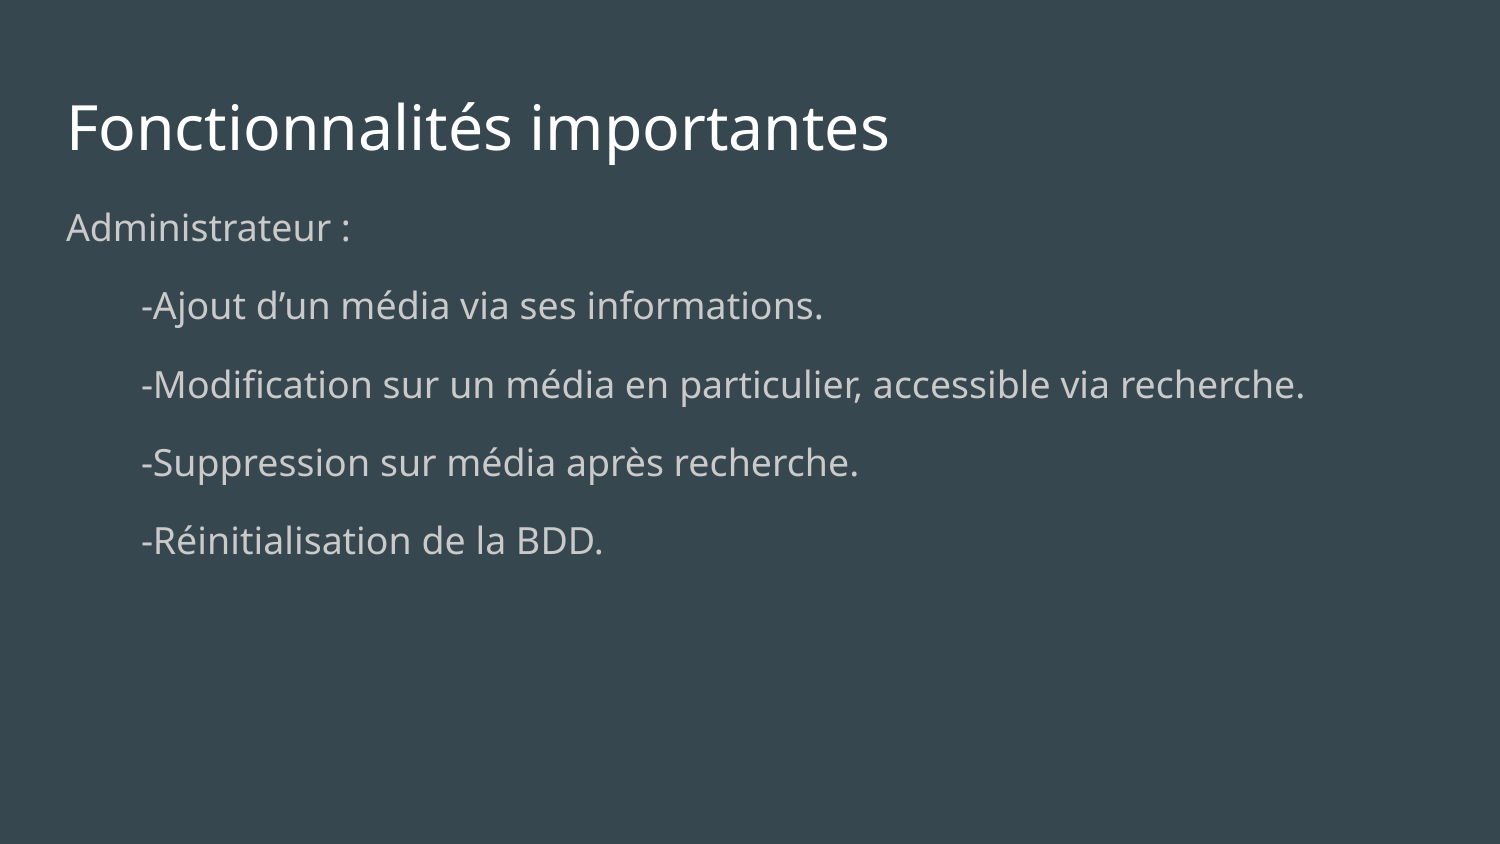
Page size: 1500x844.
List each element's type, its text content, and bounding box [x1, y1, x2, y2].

list Administrateur : -Ajout d’un média via ses informations. -Modification sur un média en particulier, accessible via recherche. -Suppression sur média après recherche. -Réinitialisation de la BDD. [51, 189, 1449, 750]
title Fonctionnalités importantes [51, 72, 1449, 167]
